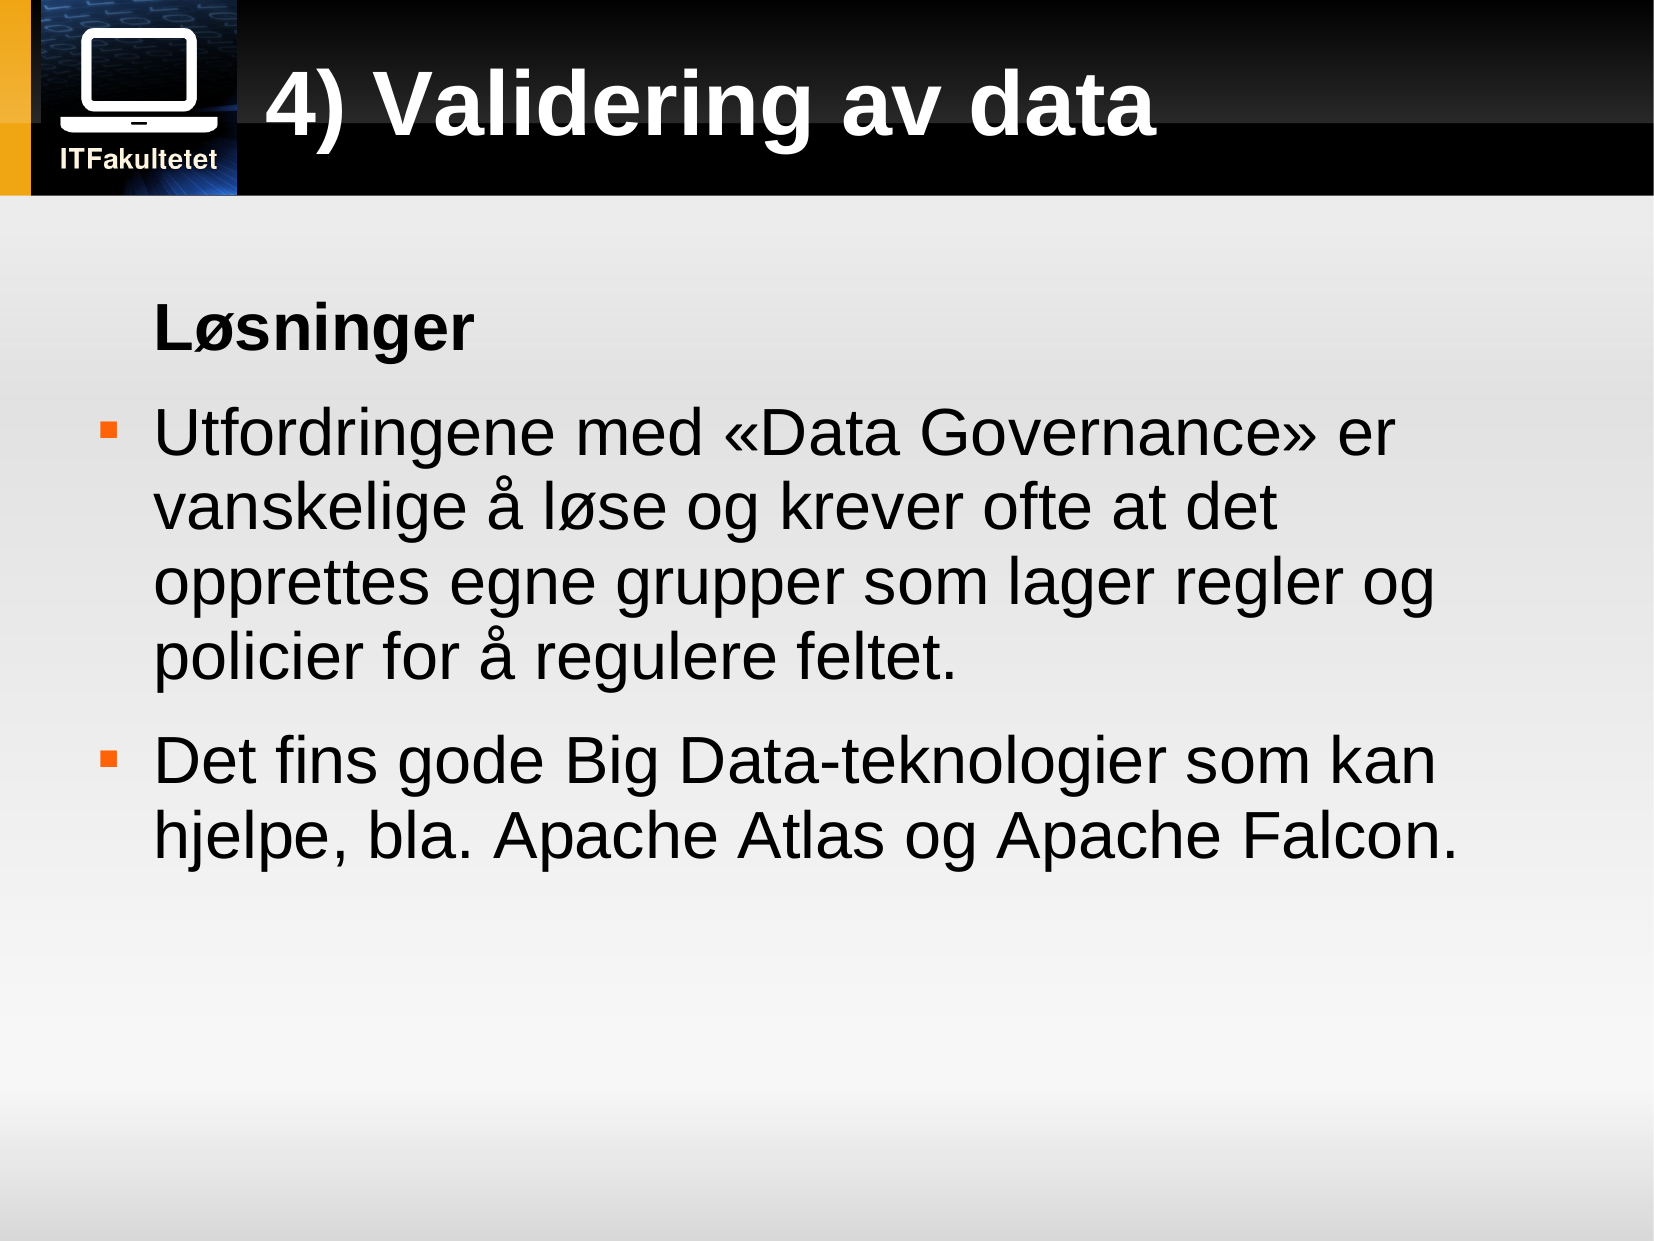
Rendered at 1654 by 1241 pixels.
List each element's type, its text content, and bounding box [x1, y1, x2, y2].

list Løsninger Utfordringene med «Data Governance» er vanskelige å løse og krever ofte at det opprettes egne grupper som lager regler og policier for å regulere feltet. Det fins gode Big Data-teknologier som kan hjelpe, bla. Apache Atlas og Apache Falcon. [82, 290, 1571, 1109]
picture [0, 0, 1654, 1241]
title 4) Validering av data [265, 0, 1565, 208]
